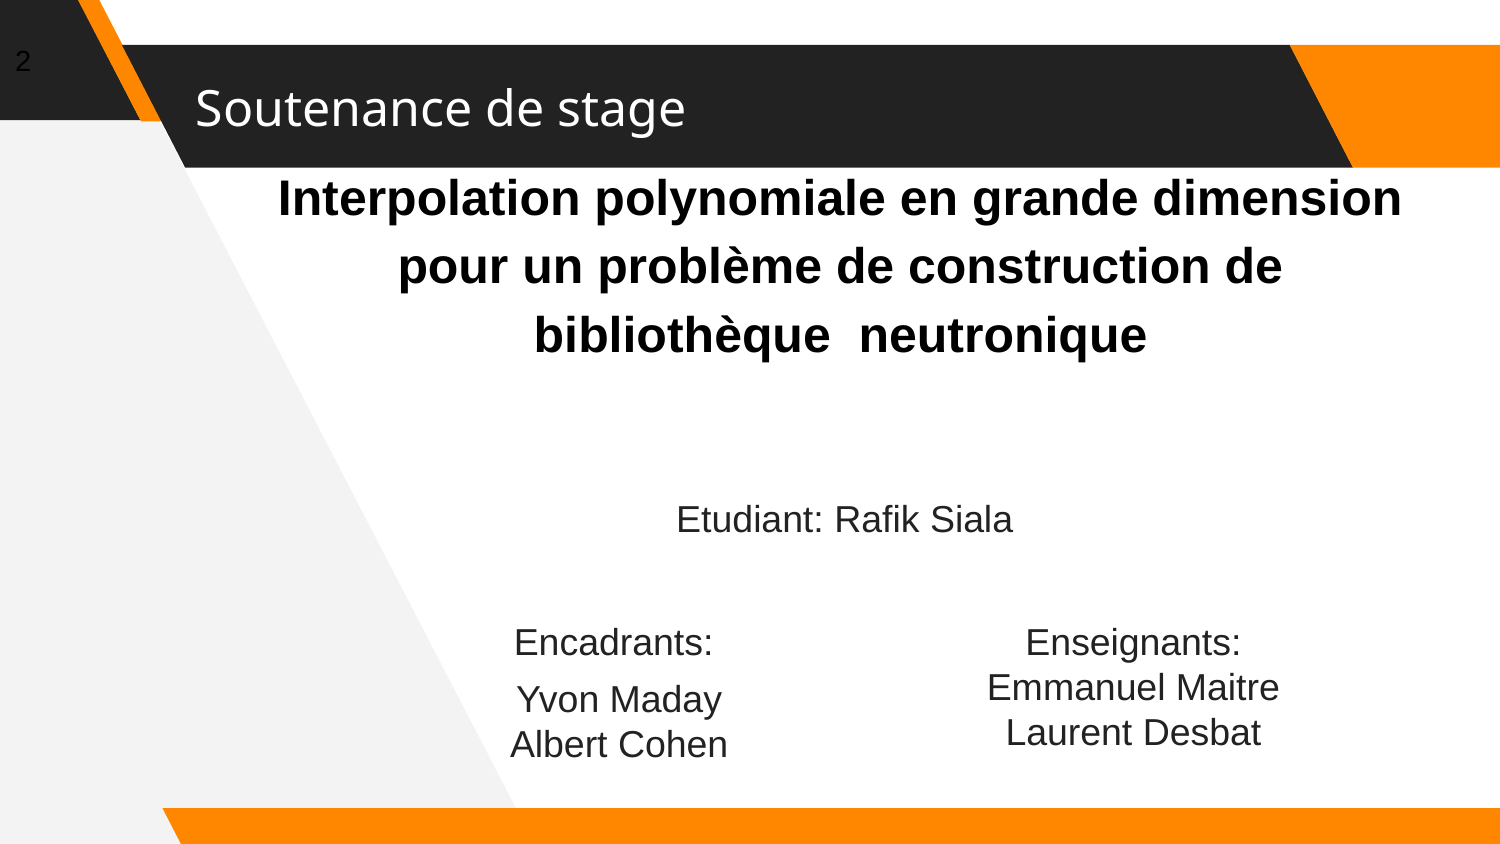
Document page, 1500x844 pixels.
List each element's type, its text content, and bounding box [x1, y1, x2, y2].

list Enseignants: Emmanuel Maitre Laurent Desbat [961, 602, 1306, 815]
list Encadrants: Yvon Maday Albert Cohen [459, 602, 780, 800]
title Soutenance de stage [180, 44, 1424, 168]
slide_number <number> [0, 0, 98, 121]
list Etudiant: Rafik Siala [638, 479, 1052, 603]
list Interpolation polynomiale en grande dimension pour un problème de construction de bibliothèque neutronique [258, 141, 1500, 405]
